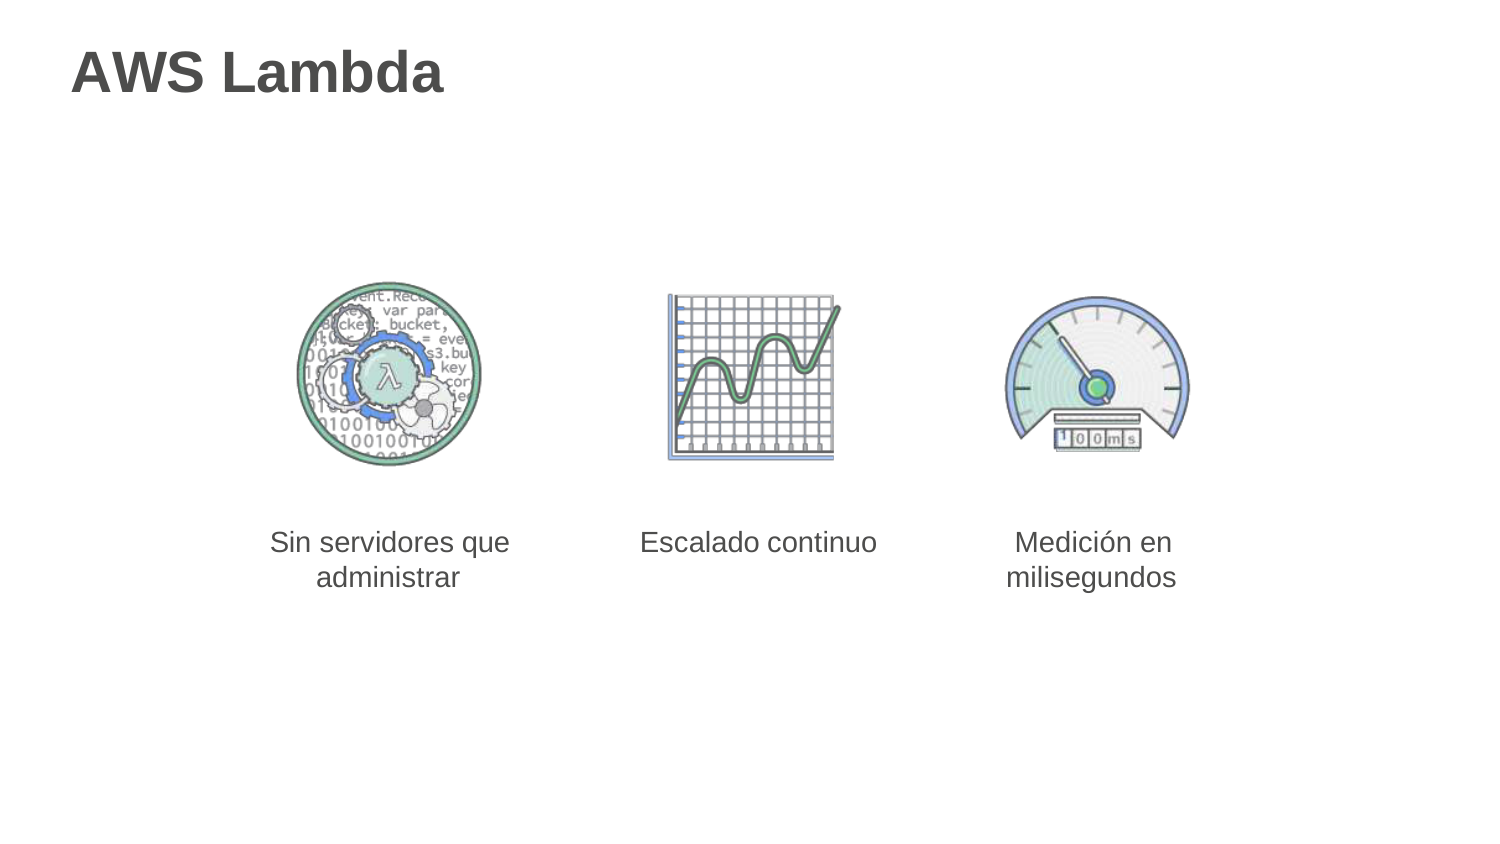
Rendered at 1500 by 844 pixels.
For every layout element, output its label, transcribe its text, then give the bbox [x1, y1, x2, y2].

text_box Medición en milisegundos [1004, 523, 1182, 594]
title AWS Lambda [68, 33, 1432, 104]
text_box [607, 263, 902, 484]
text_box Escalado continuo [637, 523, 931, 594]
text_box Sin servidores que administrar [267, 523, 520, 629]
text_box [946, 263, 1241, 484]
text_box [241, 263, 536, 484]
